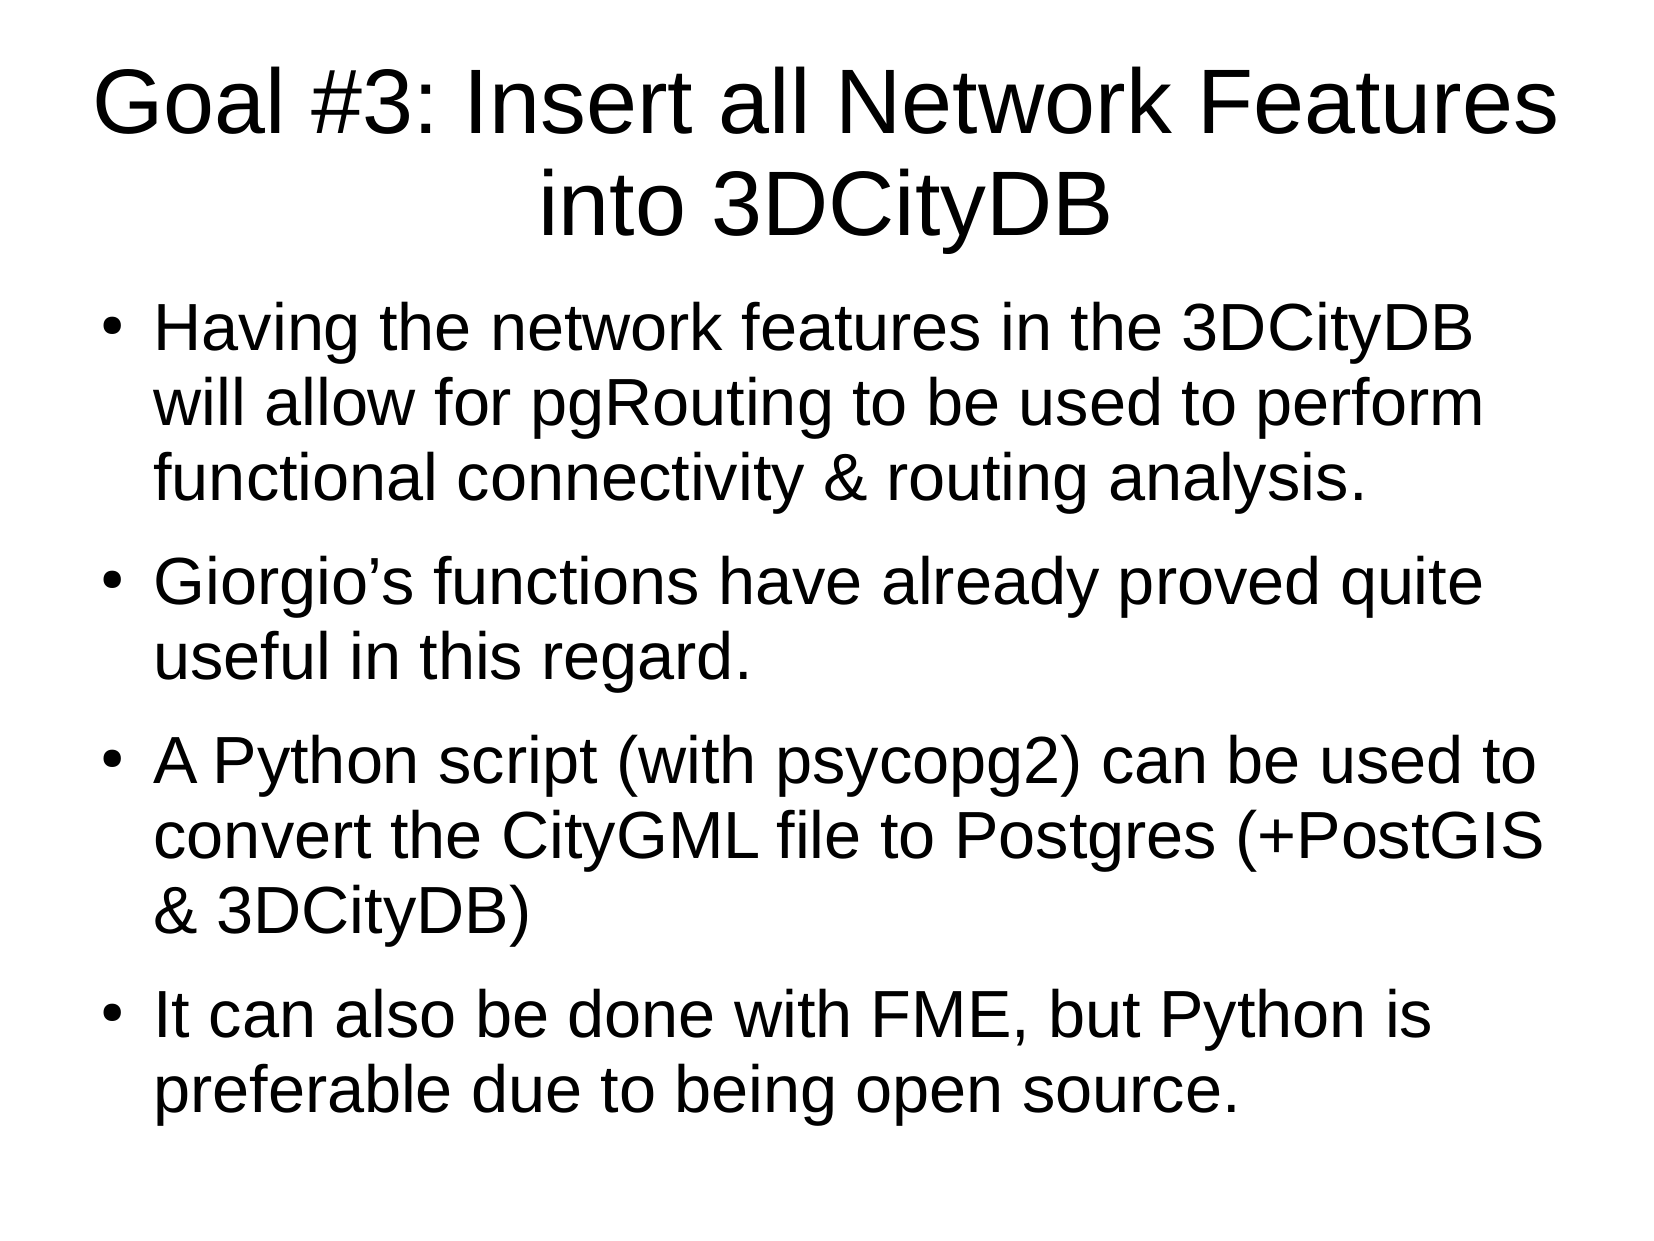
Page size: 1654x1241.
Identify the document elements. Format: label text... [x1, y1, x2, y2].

title Goal #3: Insert all Network Features into 3DCityDB [82, 49, 1571, 257]
list Having the network features in the 3DCityDB will allow for pgRouting to be used to perform functional connectivity & routing analysis. Giorgio’s functions have already proved quite useful in this regard. A Python script (with psycopg2) can be used to convert the CityGML file to Postgres (+PostGIS & 3DCityDB) It can also be done with FME, but Python is preferable due to being open source. [82, 290, 1571, 1171]
